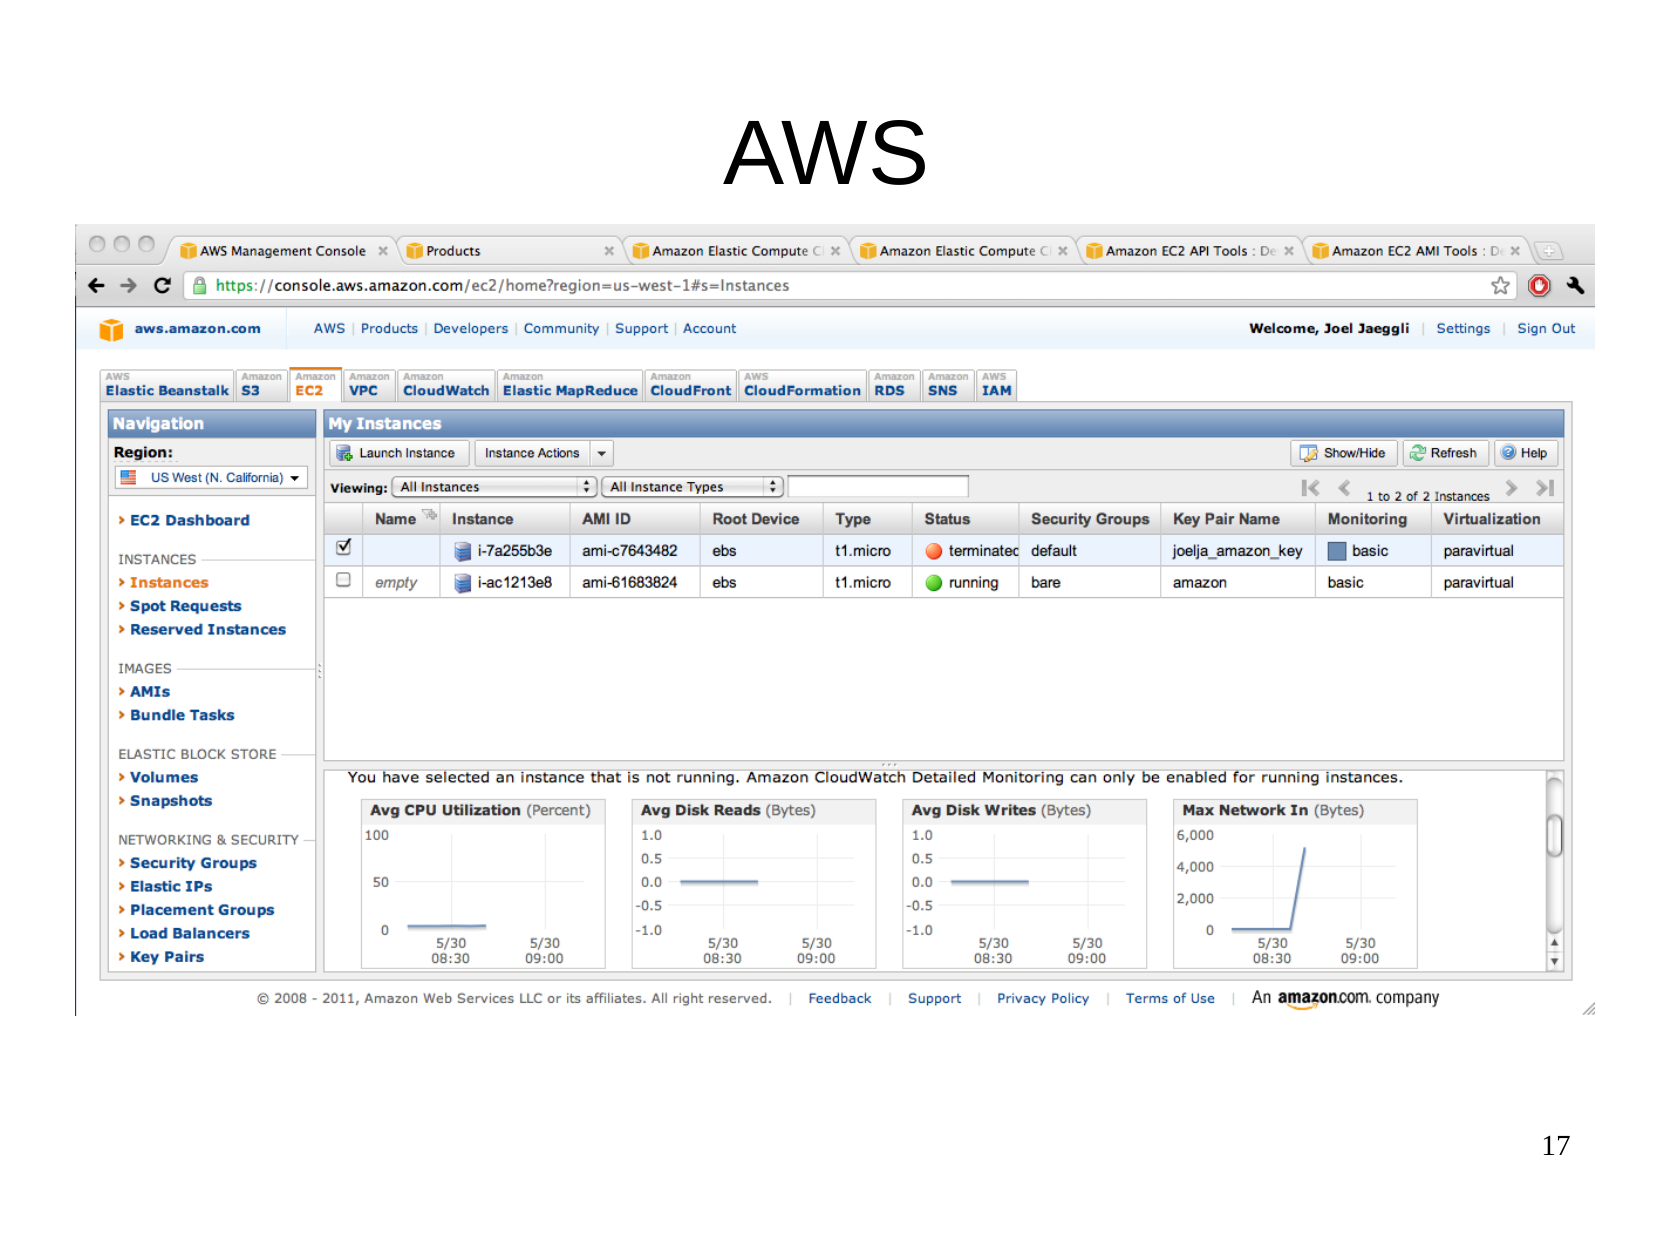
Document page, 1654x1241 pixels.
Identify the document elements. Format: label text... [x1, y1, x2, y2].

title AWS [82, 49, 1571, 224]
picture [75, 224, 1595, 1016]
